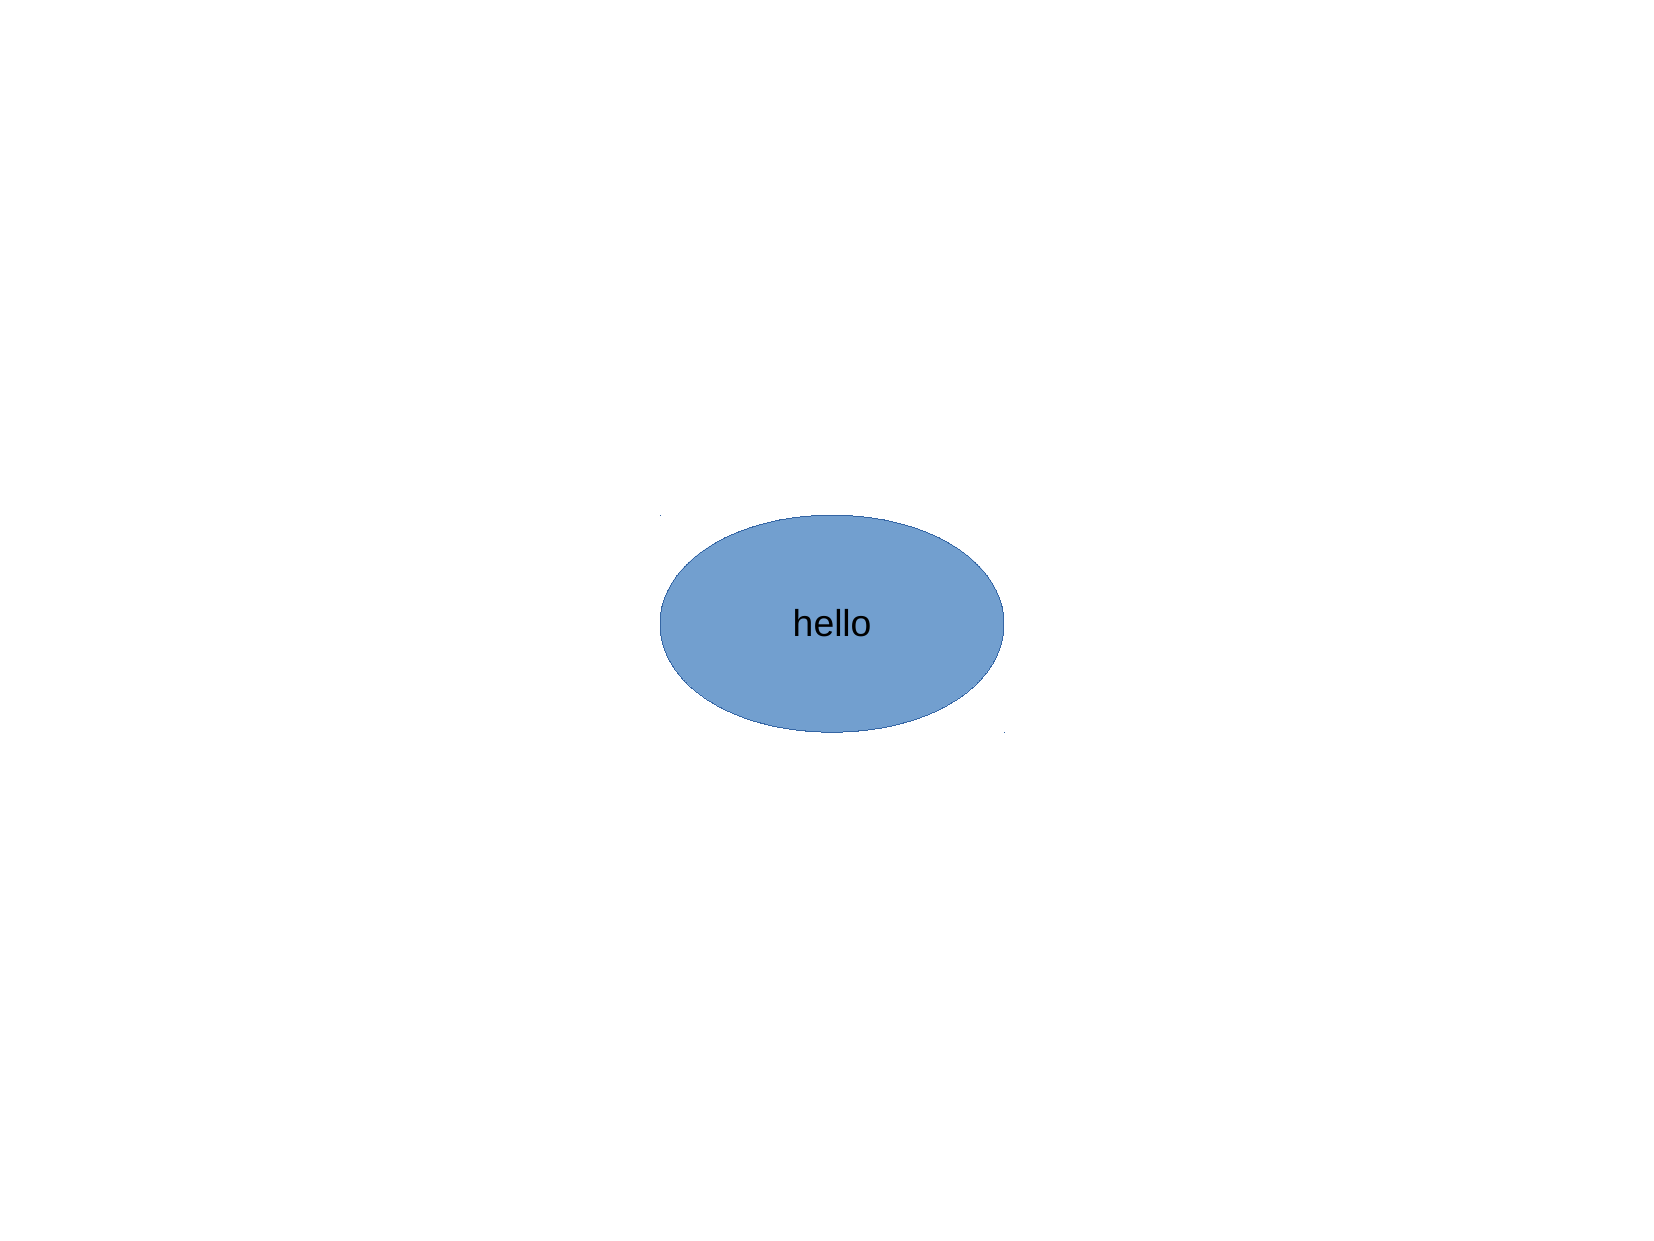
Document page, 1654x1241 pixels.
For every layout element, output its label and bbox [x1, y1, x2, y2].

picture [659, 513, 1007, 734]
